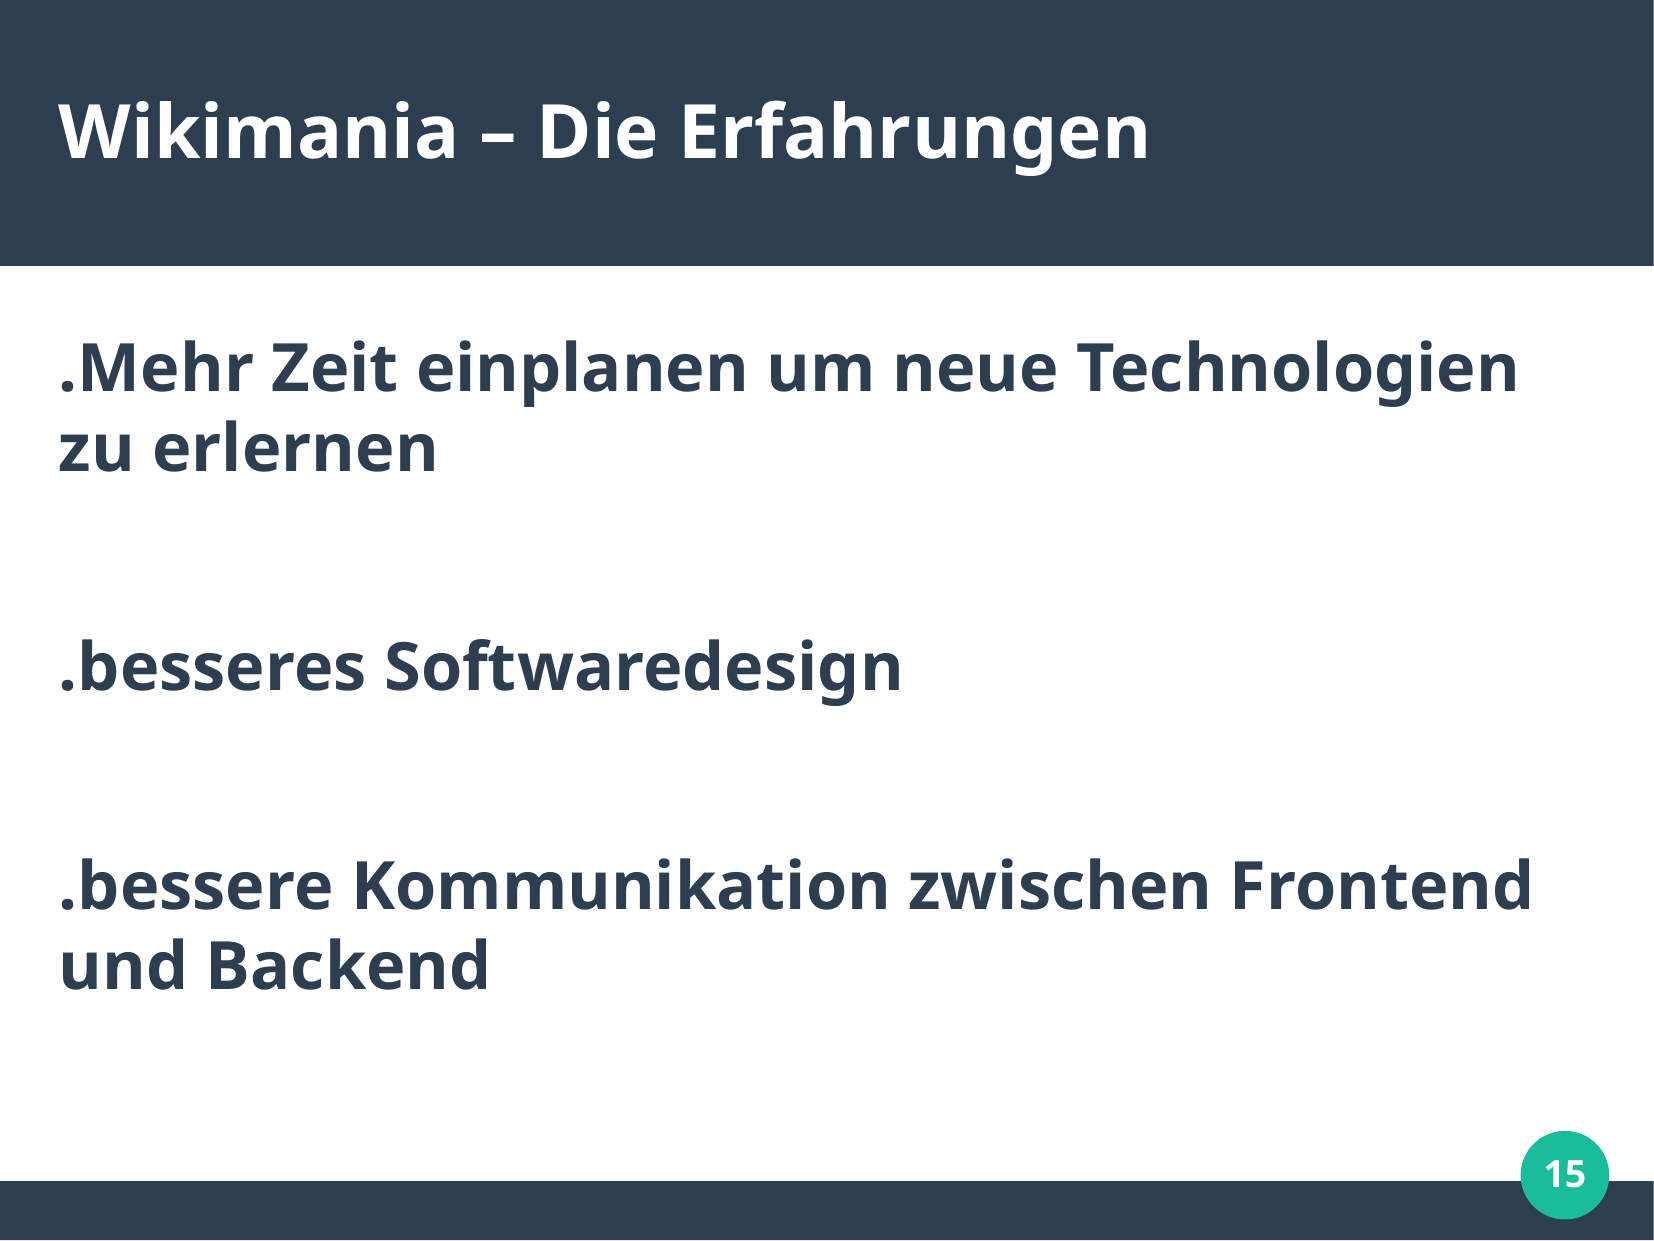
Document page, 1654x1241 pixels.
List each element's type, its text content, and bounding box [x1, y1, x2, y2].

list .Mehr Zeit einplanen um neue Technologien zu erlernen .besseres Softwaredesign .bessere Kommunikation zwischen Frontend und Backend [59, 324, 1595, 1152]
title Wikimania – Die Erfahrungen [59, 49, 1595, 207]
text_box [1505, 1116, 1625, 1235]
